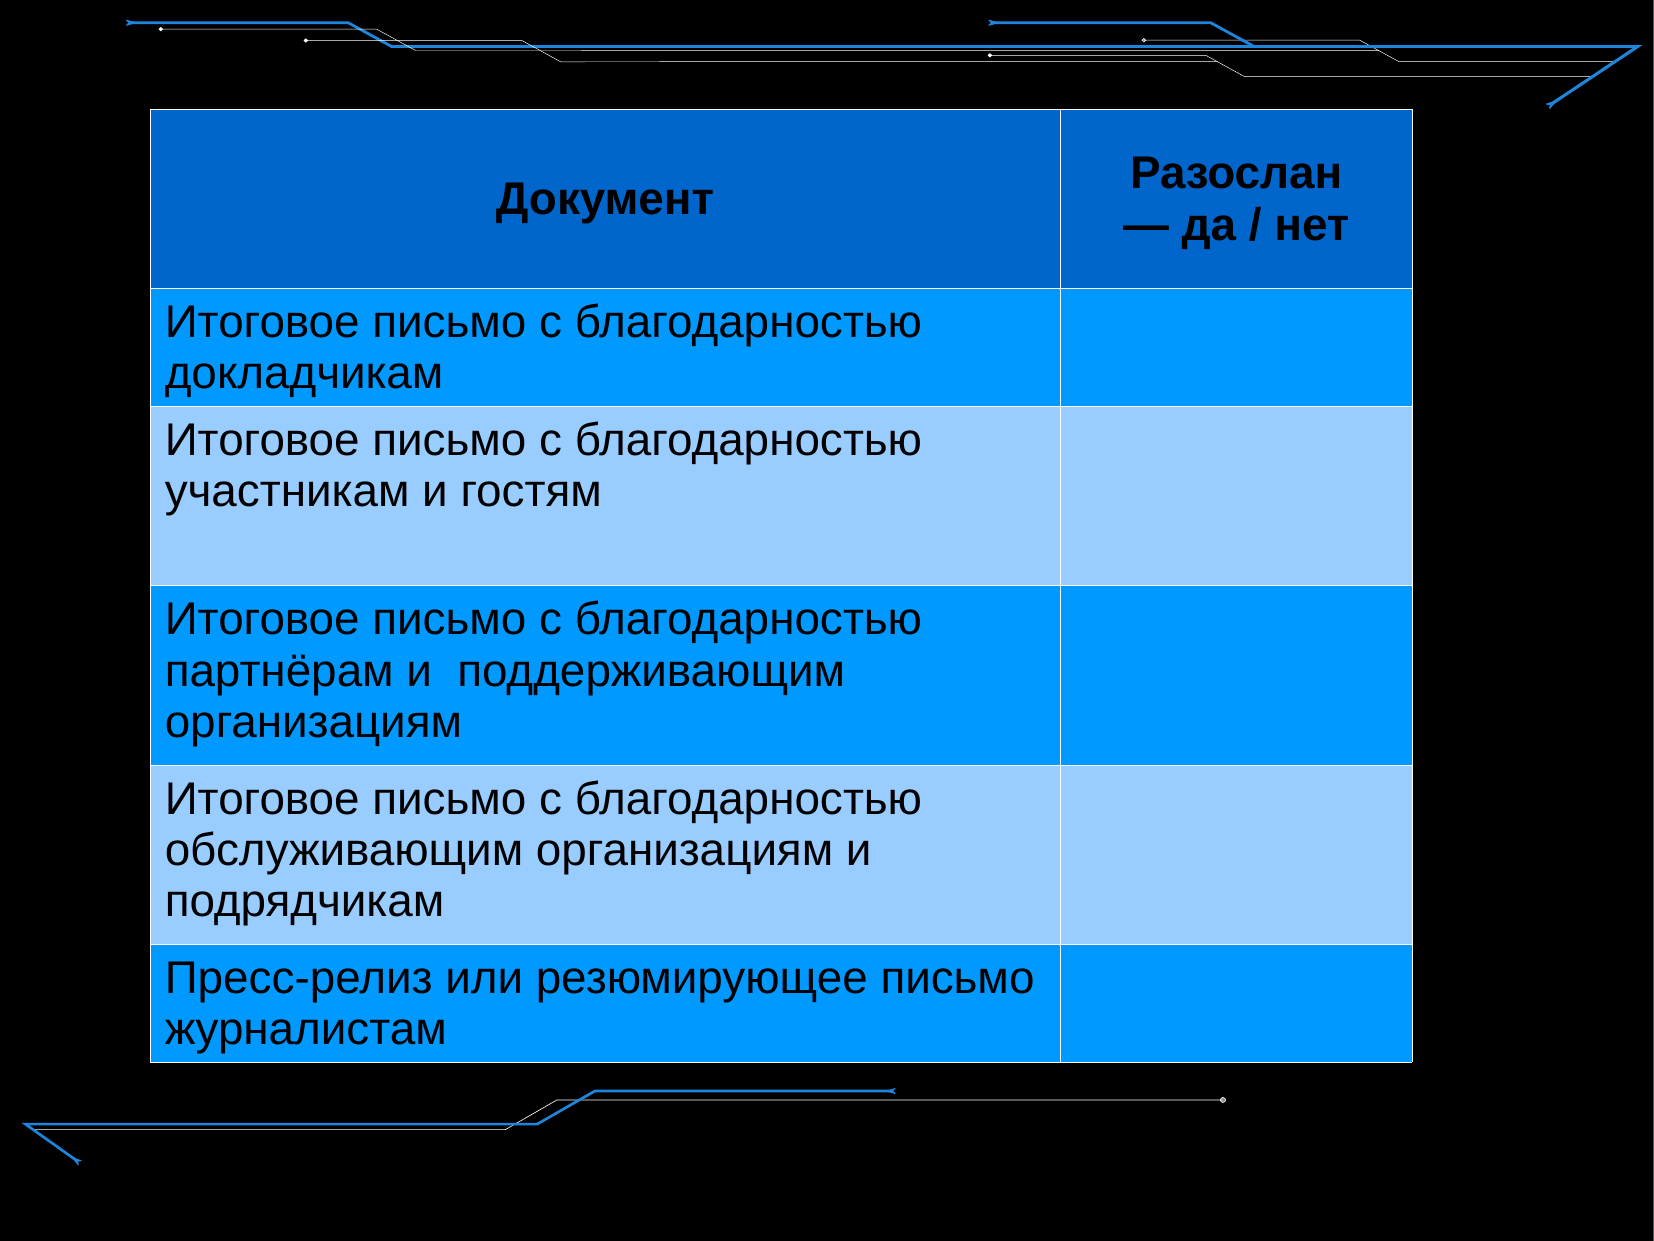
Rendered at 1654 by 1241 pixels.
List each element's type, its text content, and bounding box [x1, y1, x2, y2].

table_cell Итоговое письмо с благодарностью обслуживающим организациям и подрядчикам [151, 766, 1060, 944]
table_cell Итоговое письмо с благодарностью докладчикам [151, 289, 1060, 406]
table_cell [1061, 586, 1412, 765]
table_cell Итоговое письмо с благодарностью участникам и гостям [151, 407, 1060, 585]
table_cell [1061, 766, 1412, 944]
table_cell [1061, 945, 1412, 1062]
table_cell [1061, 407, 1412, 585]
table_cell Итоговое письмо с благодарностью партнёрам и поддерживающим организациям [151, 586, 1060, 765]
table_header Документ [151, 110, 1060, 288]
table_cell Пресс-релиз или резюмирующее письмо журналистам [151, 945, 1060, 1062]
table_header Разослан — да / нет [1061, 110, 1412, 288]
table_cell [1061, 289, 1412, 406]
